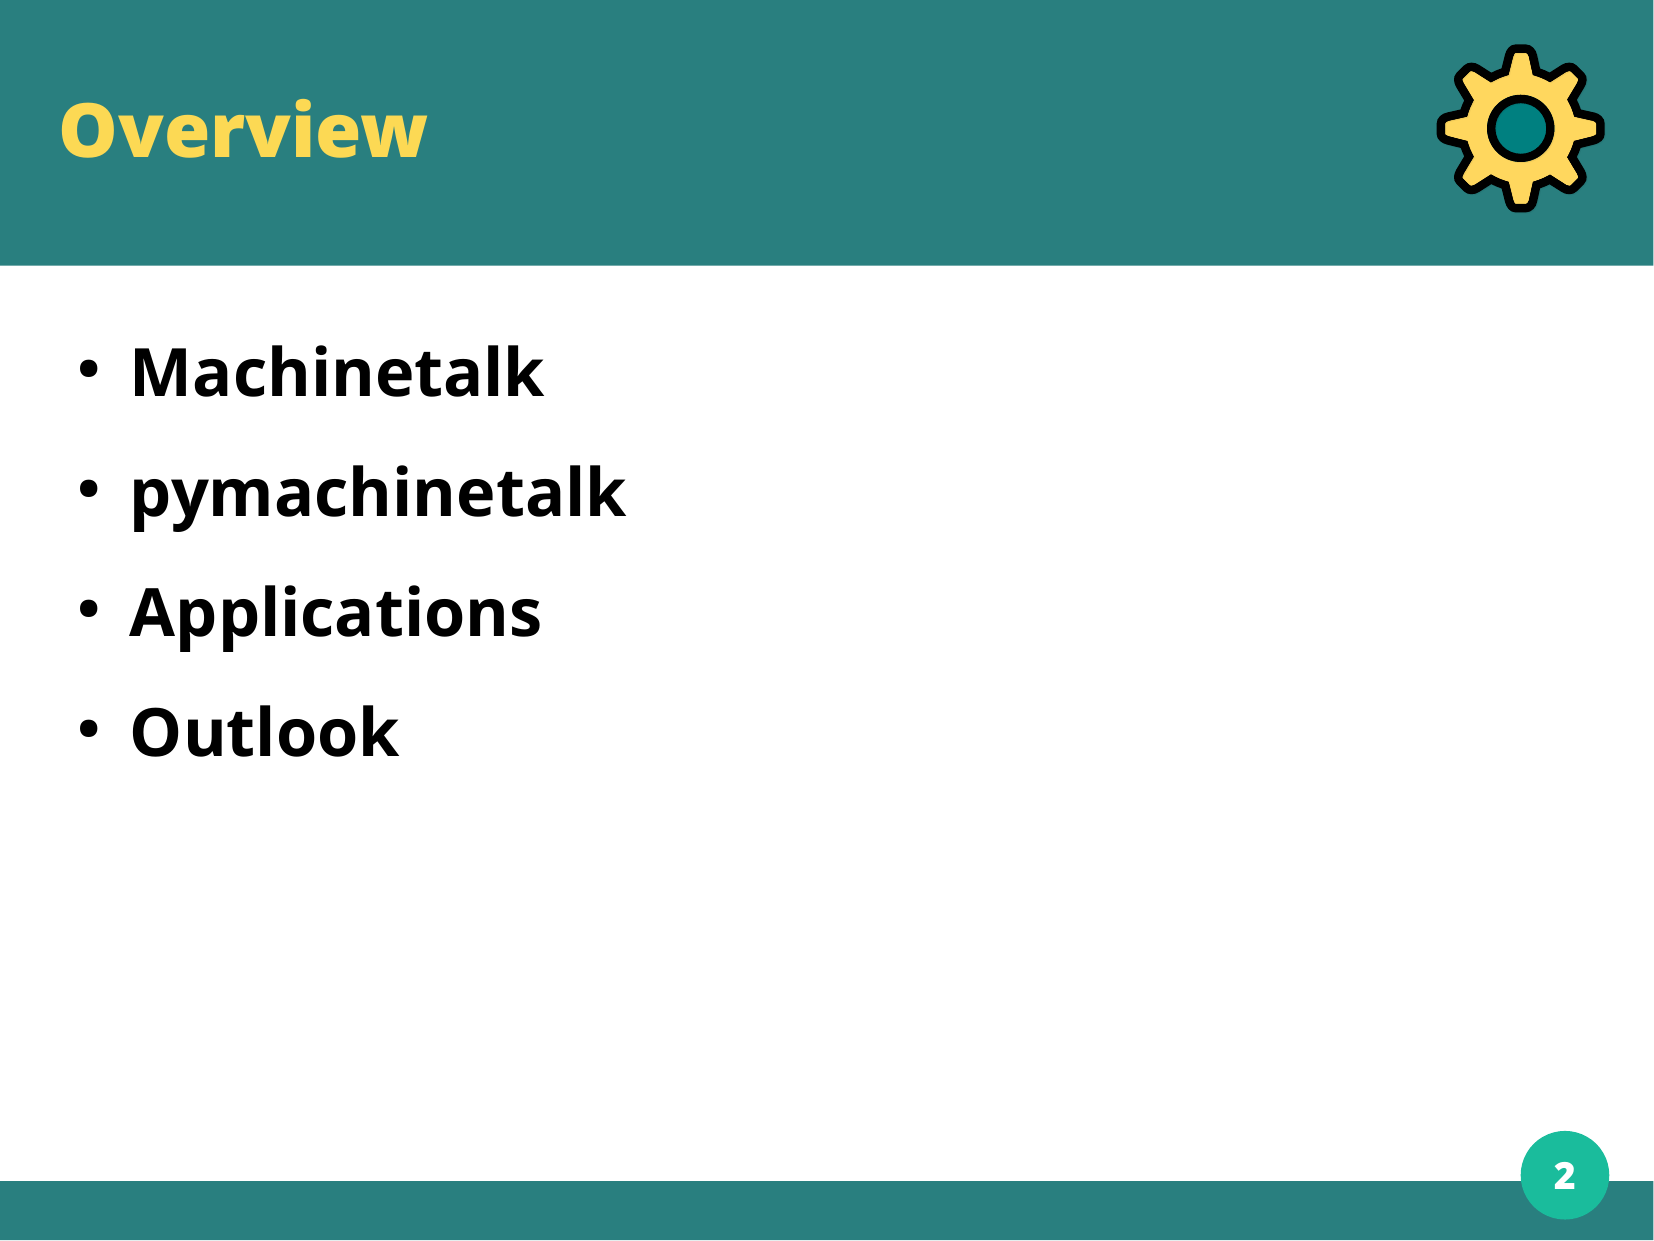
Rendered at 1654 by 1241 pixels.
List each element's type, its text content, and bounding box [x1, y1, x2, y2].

list Machinetalk pymachinetalk Applications Outlook [59, 324, 1595, 1152]
title Overview [59, 49, 1595, 207]
